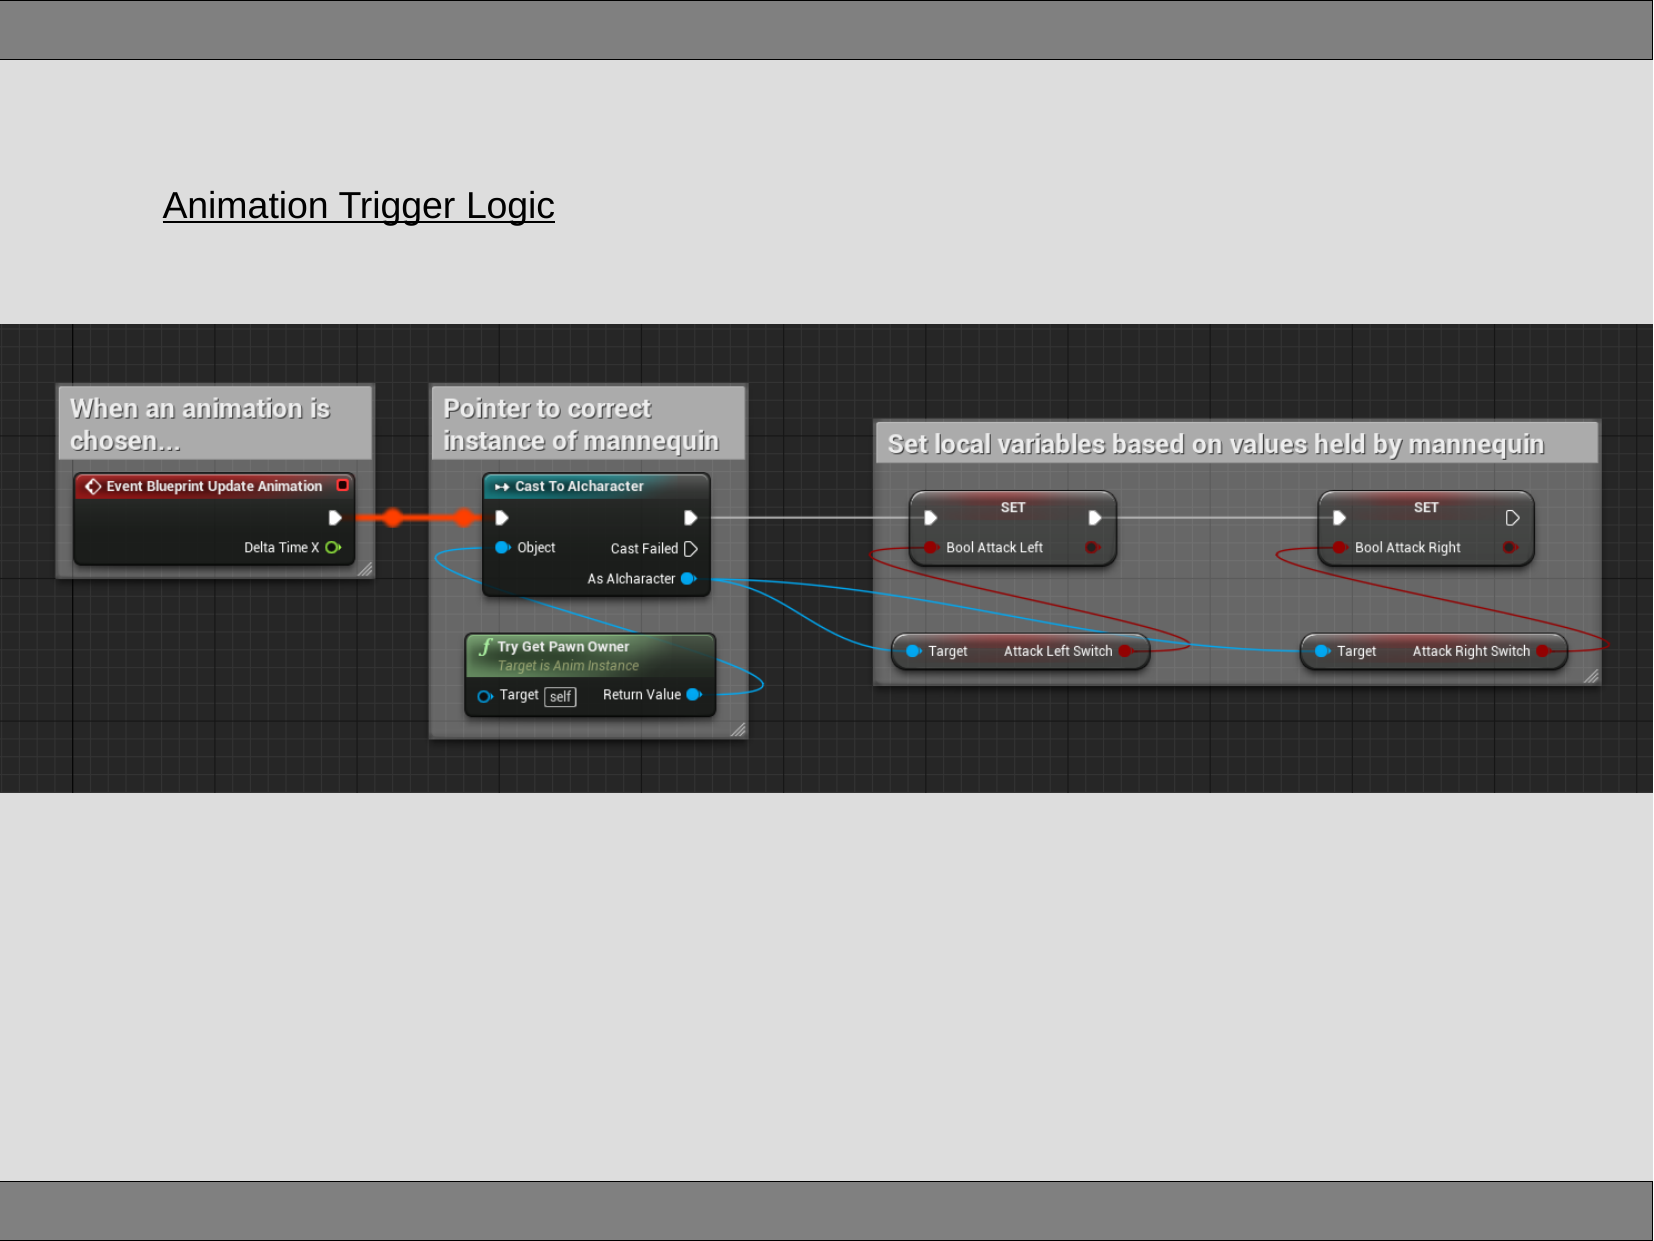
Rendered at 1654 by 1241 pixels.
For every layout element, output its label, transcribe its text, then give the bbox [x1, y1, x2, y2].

picture [0, 324, 1653, 793]
text_box Animation Trigger Logic [147, 177, 571, 235]
text_box [0, 1181, 1653, 1241]
text_box [0, 0, 1653, 60]
